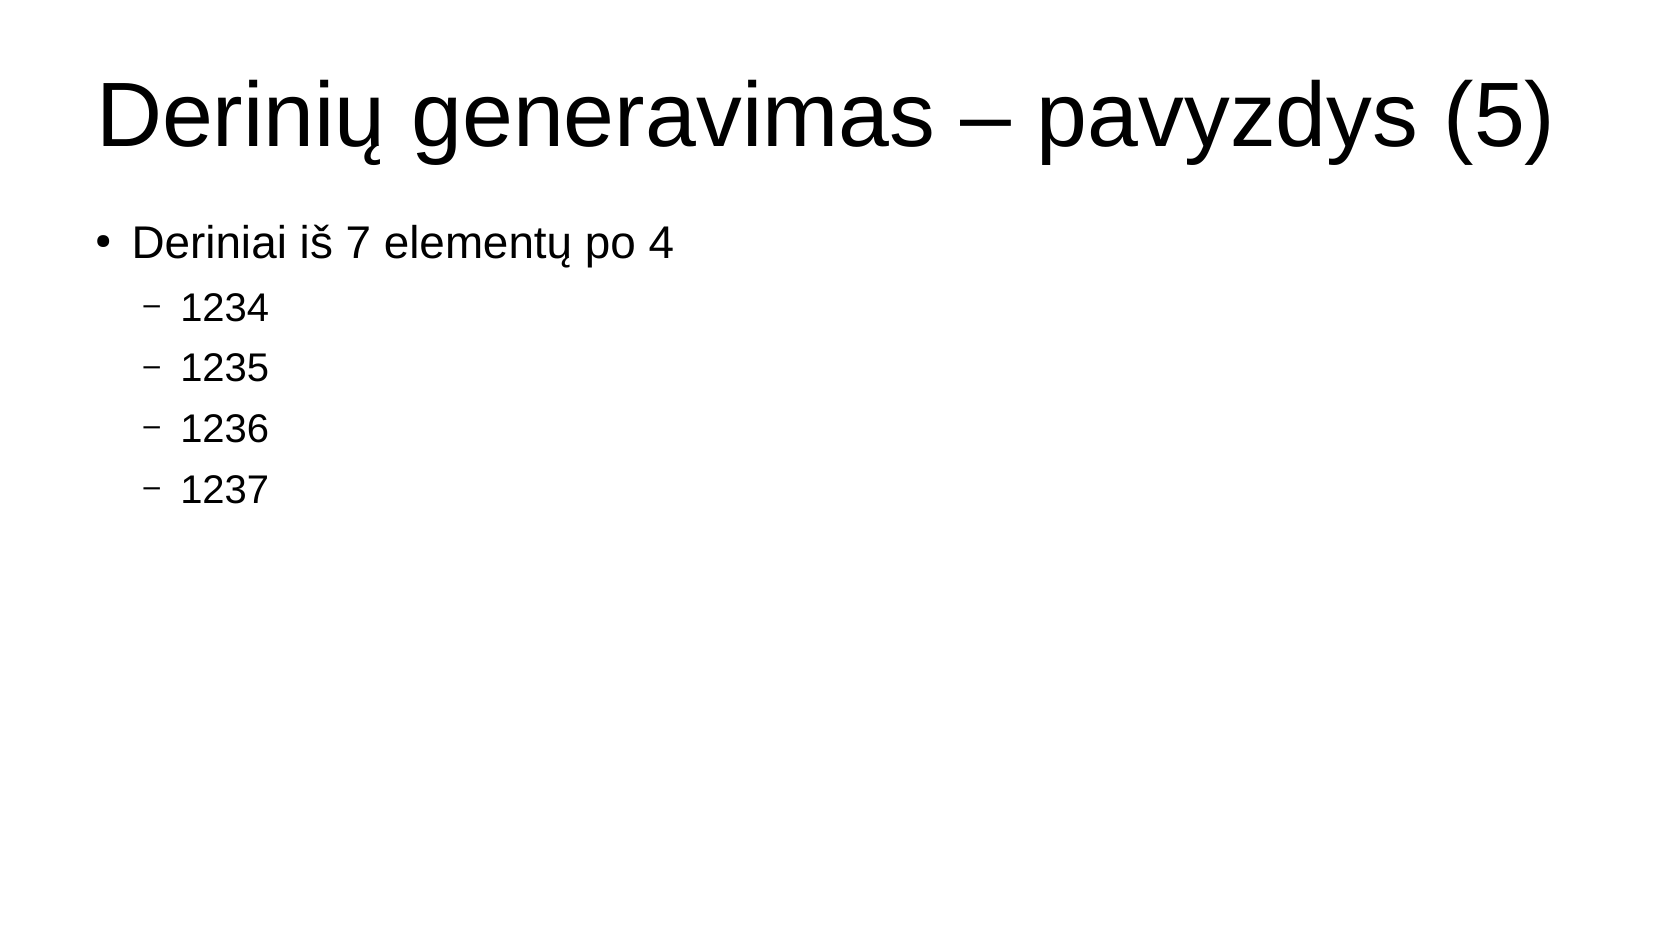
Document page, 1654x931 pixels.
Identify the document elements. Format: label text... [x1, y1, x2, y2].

title Derinių generavimas – pavyzdys (5) [82, 36, 1571, 193]
list Deriniai iš 7 elementų po 4 1234 1235 1236 1237 1245 1246 1247 ir t.t. [82, 217, 1571, 757]
